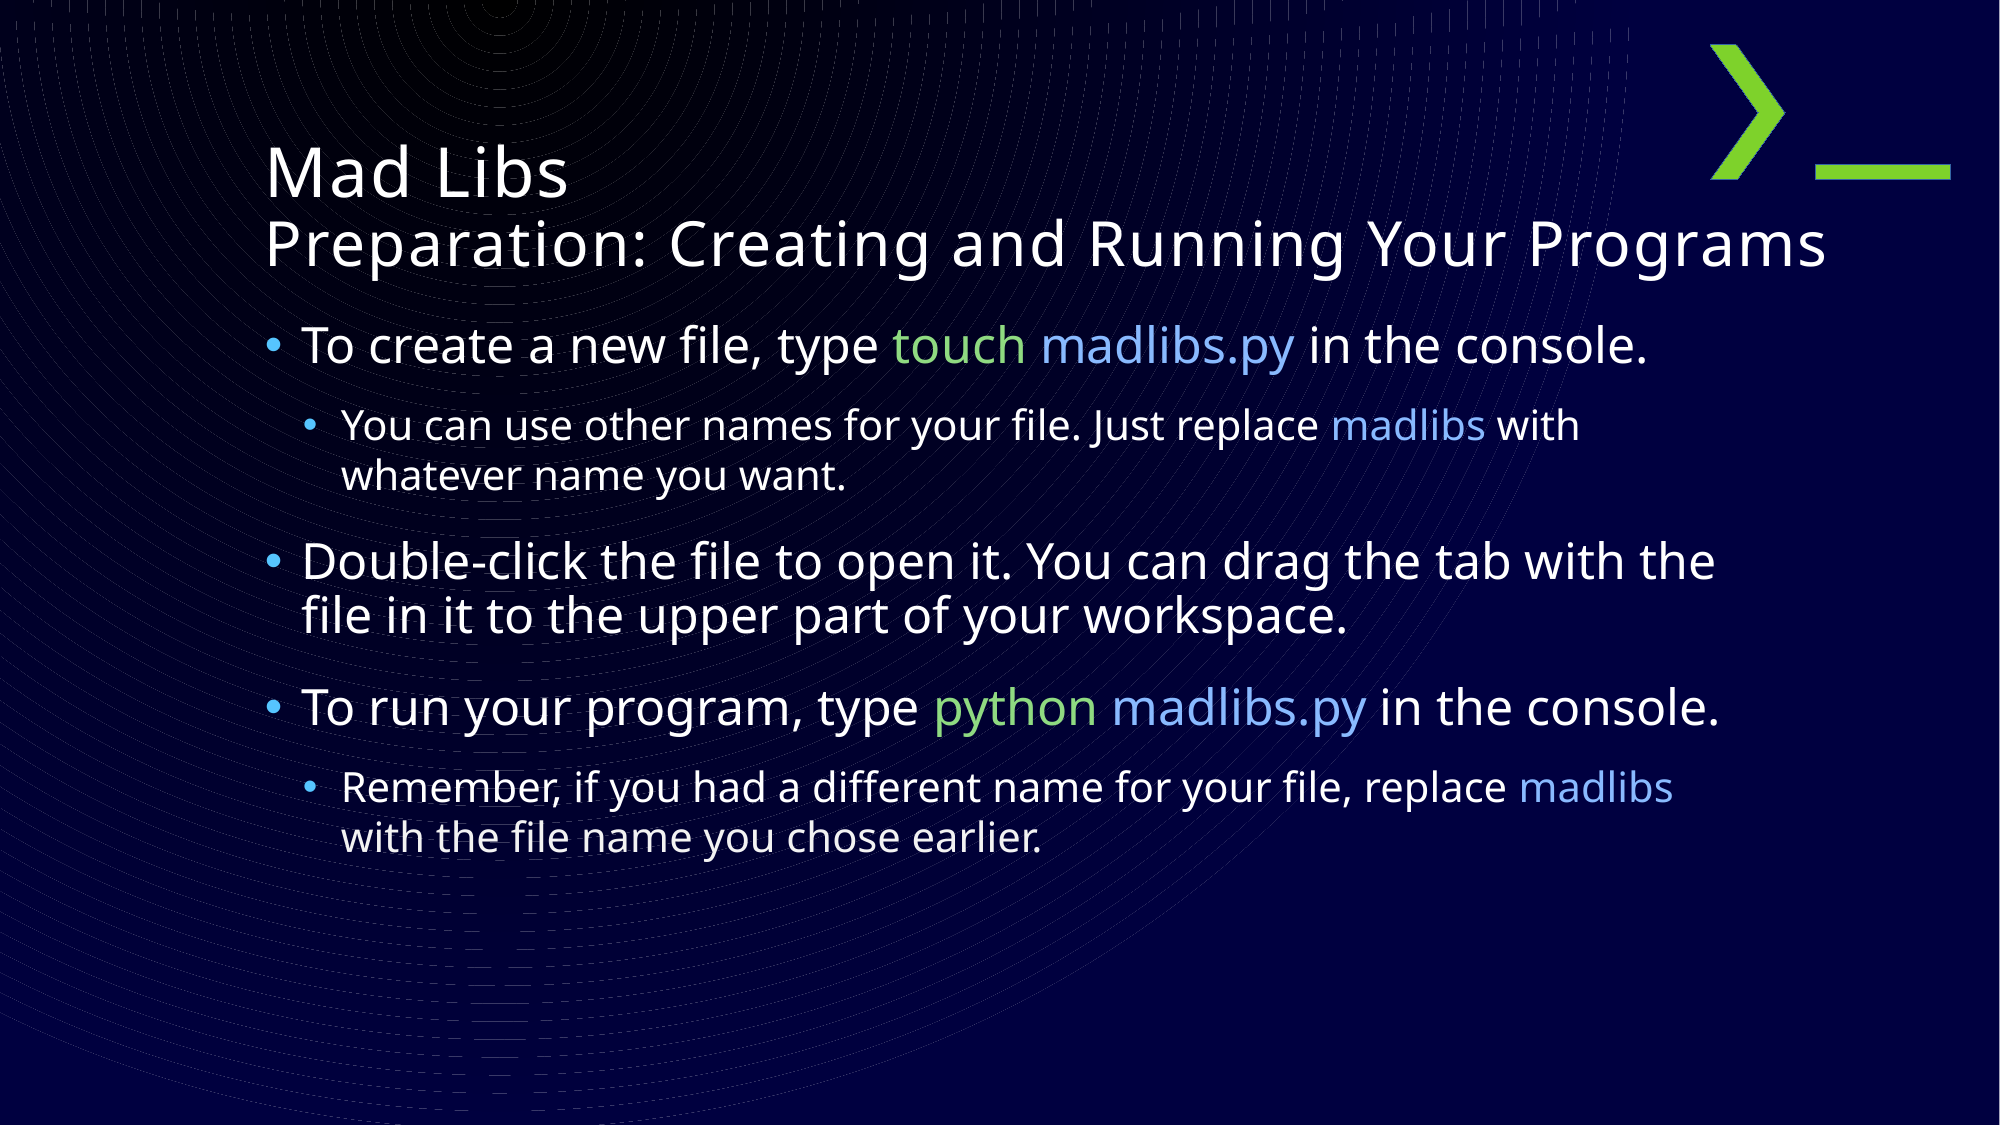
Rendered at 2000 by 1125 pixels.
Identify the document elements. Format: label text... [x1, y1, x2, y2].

text_box [1815, 164, 1951, 180]
list To create a new file, type touch madlibs.py in the console. You can use other names for your file. Just replace madlibs with whatever name you want. Double-click the file to open it. You can drag the tab with the file in it to the upper part of your workspace. To run your program, type python madlibs.py in the console. Remember, if you had a different name for your file, replace madlibs with the file name you chose earlier. [249, 312, 1749, 988]
text_box [1710, 44, 1786, 180]
title Mad Libs Preparation: Creating and Running Your Programs [249, 62, 1850, 288]
